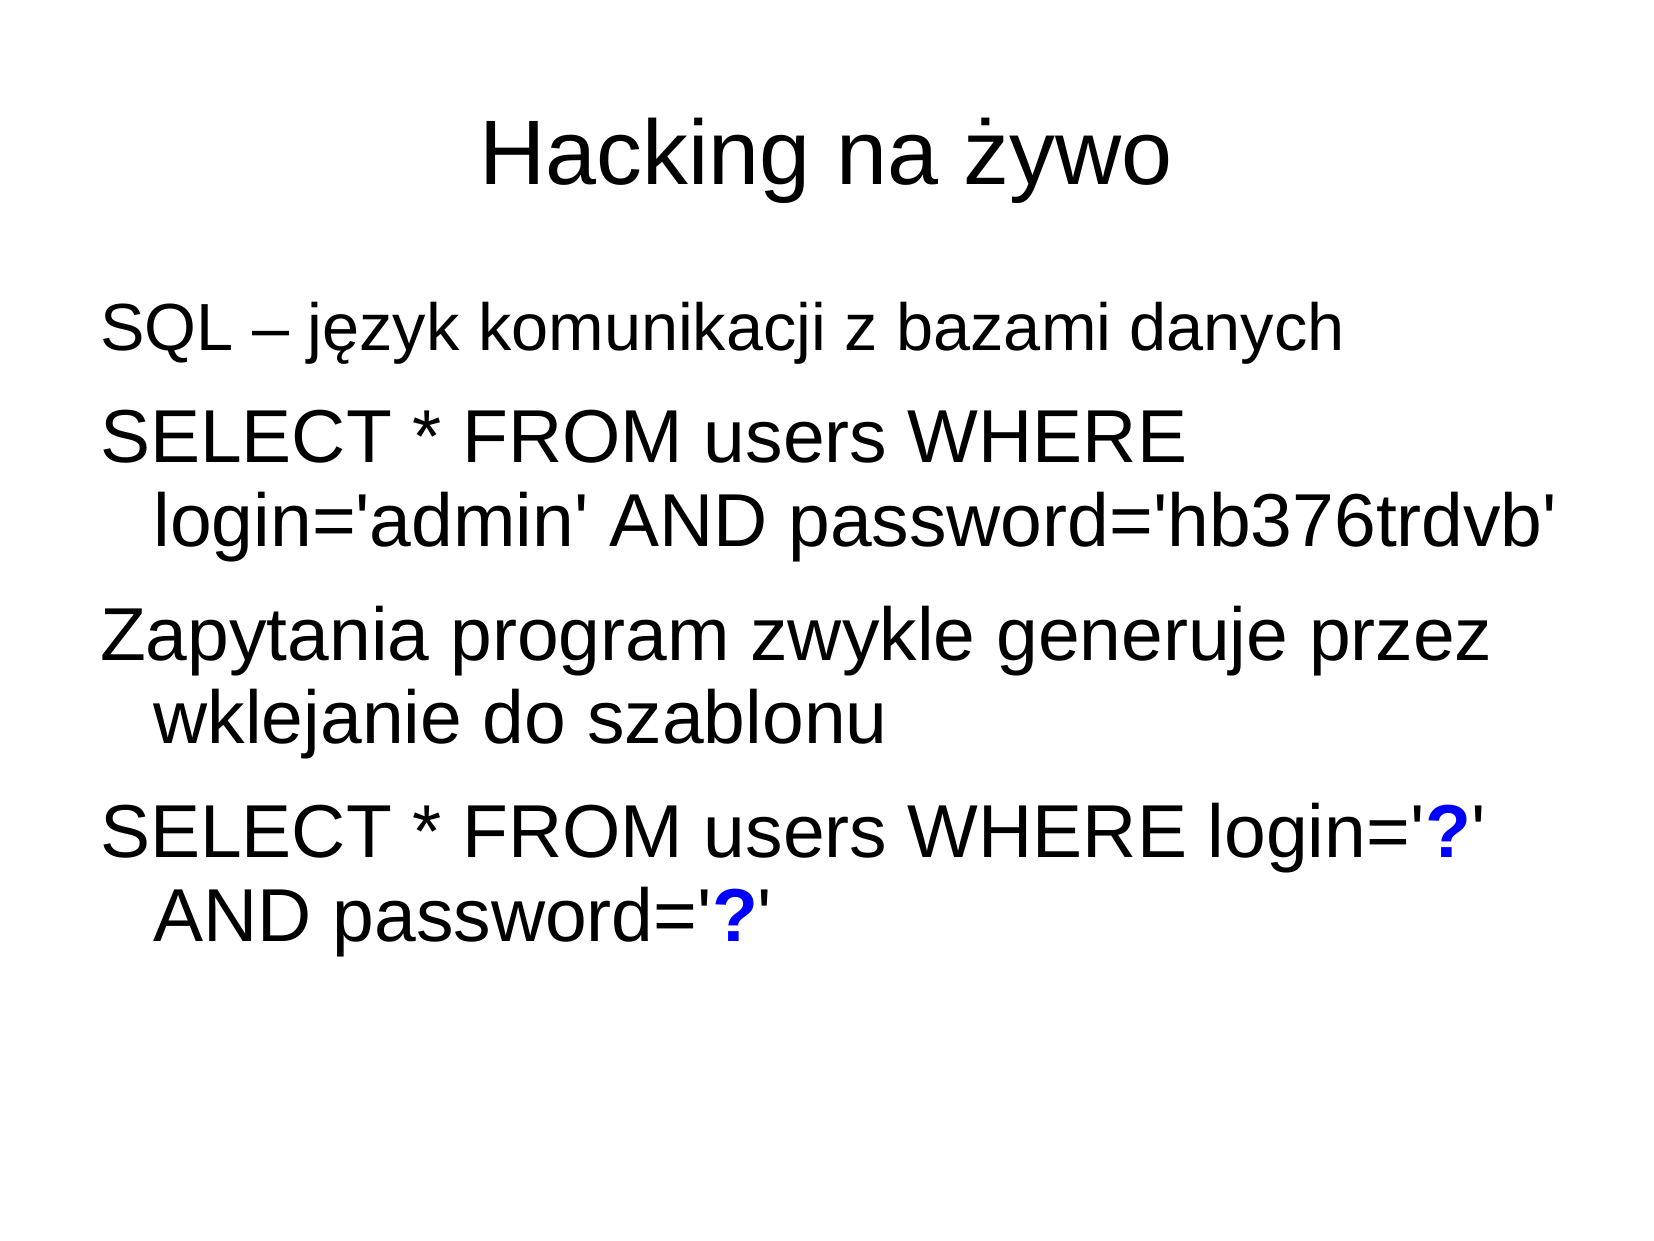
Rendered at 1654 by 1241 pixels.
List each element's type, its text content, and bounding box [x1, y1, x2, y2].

list SQL – język komunikacji z bazami danych SELECT * FROM users WHERE login='admin' AND password='hb376trdvb' Zapytania program zwykle generuje przez wklejanie do szablonu SELECT * FROM users WHERE login='?' AND password='?' [82, 290, 1571, 1094]
title Hacking na żywo [82, 56, 1571, 250]
